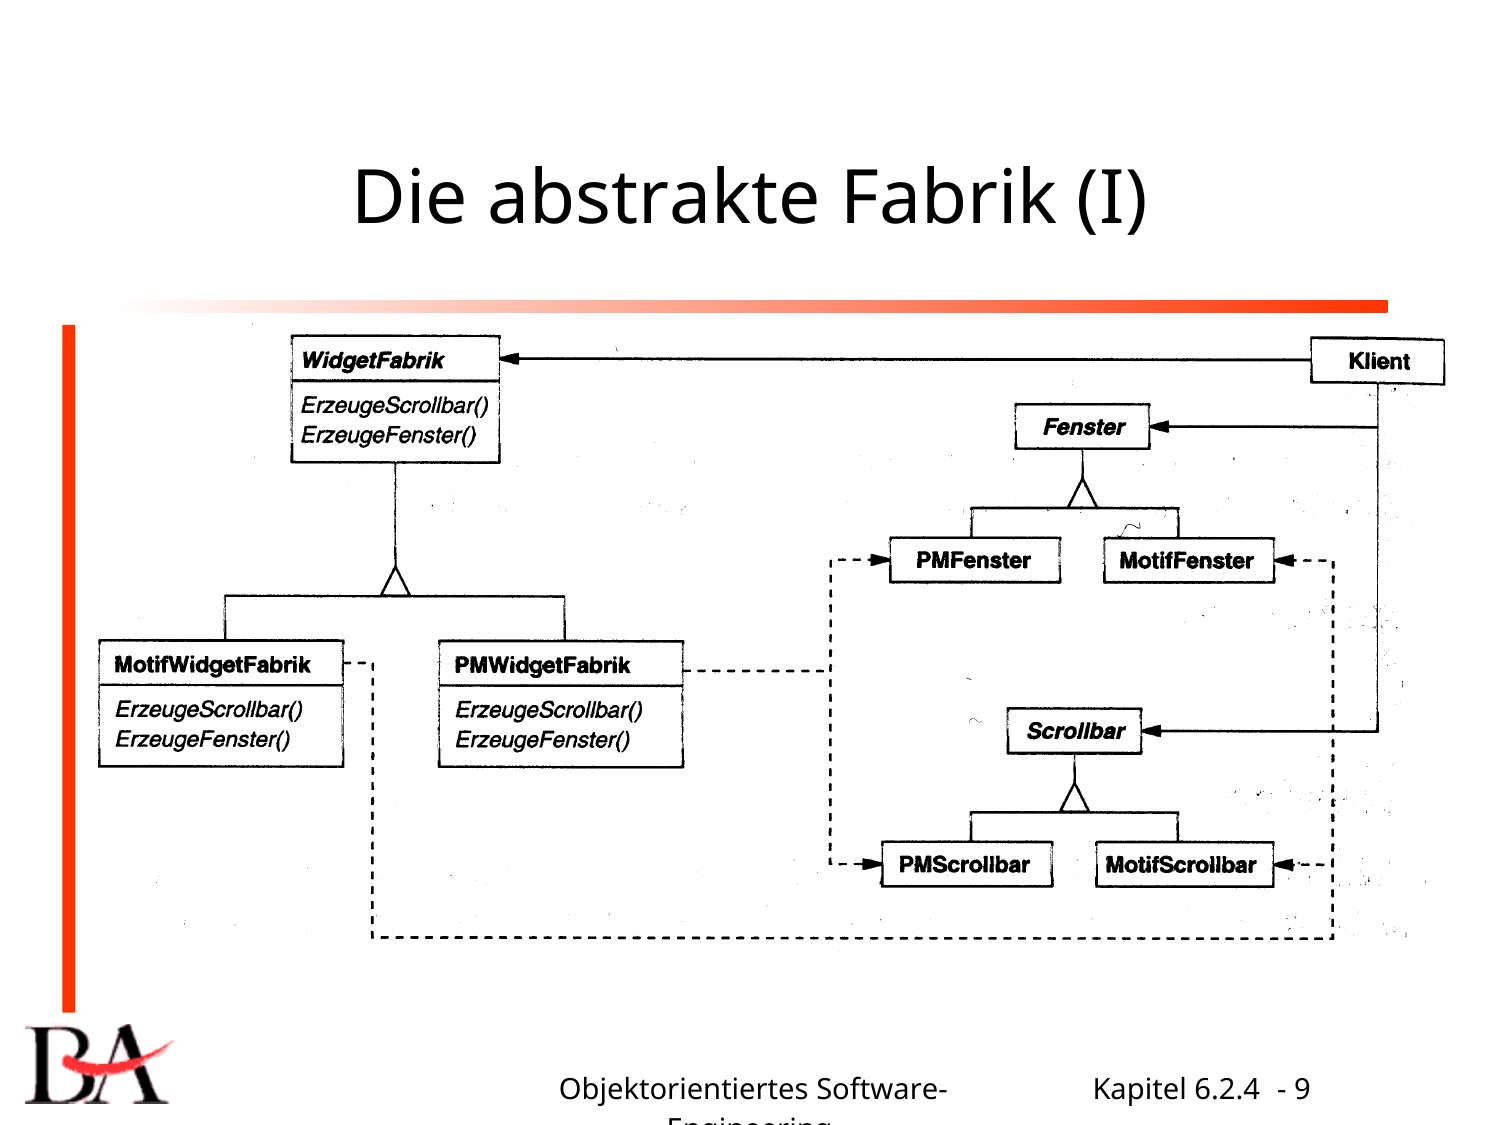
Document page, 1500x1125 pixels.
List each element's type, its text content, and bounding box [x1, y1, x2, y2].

chart [87, 324, 1450, 952]
picture [24, 1024, 175, 1104]
title Die abstrakte Fabrik (I) [112, 99, 1388, 288]
